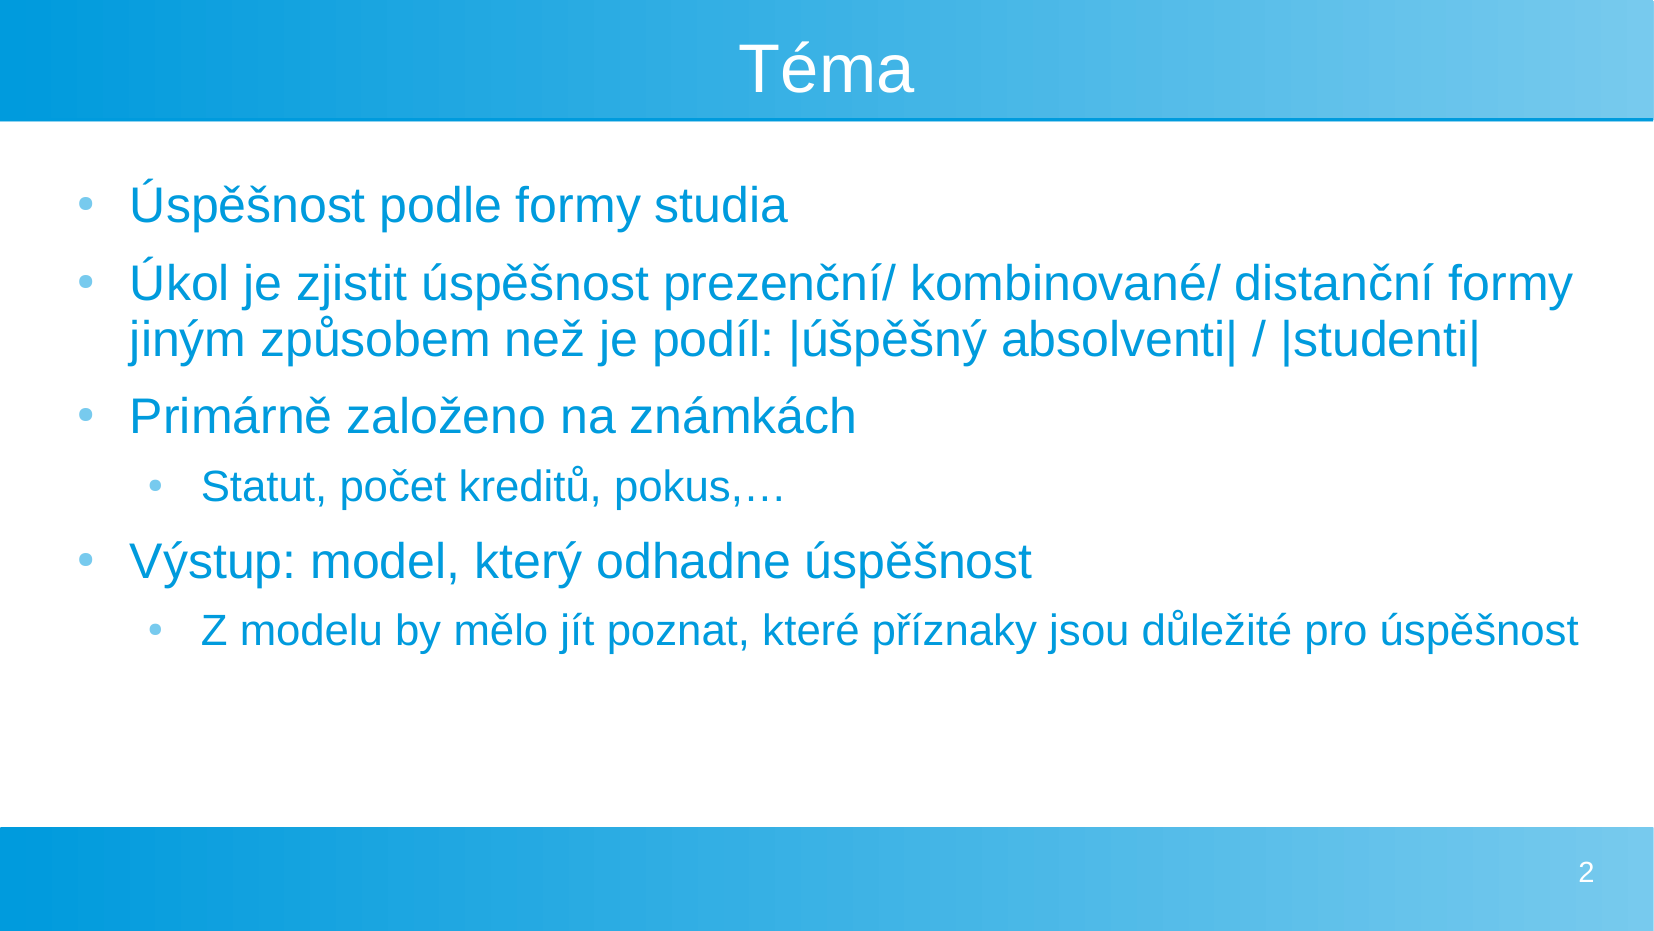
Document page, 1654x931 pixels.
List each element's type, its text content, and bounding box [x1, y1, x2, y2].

list Úspěšnost podle formy studia Úkol je zjistit úspěšnost prezenční/ kombinované/ distanční formy jiným způsobem než je podíl: |úšpěšný absolventi| / |studenti| Primárně založeno na známkách Statut, počet kreditů, pokus,… Výstup: model, který odhadne úspěšnost Z modelu by mělo jít poznat, které příznaky jsou důležité pro úspěšnost [59, 177, 1595, 768]
title Téma [59, 29, 1595, 108]
